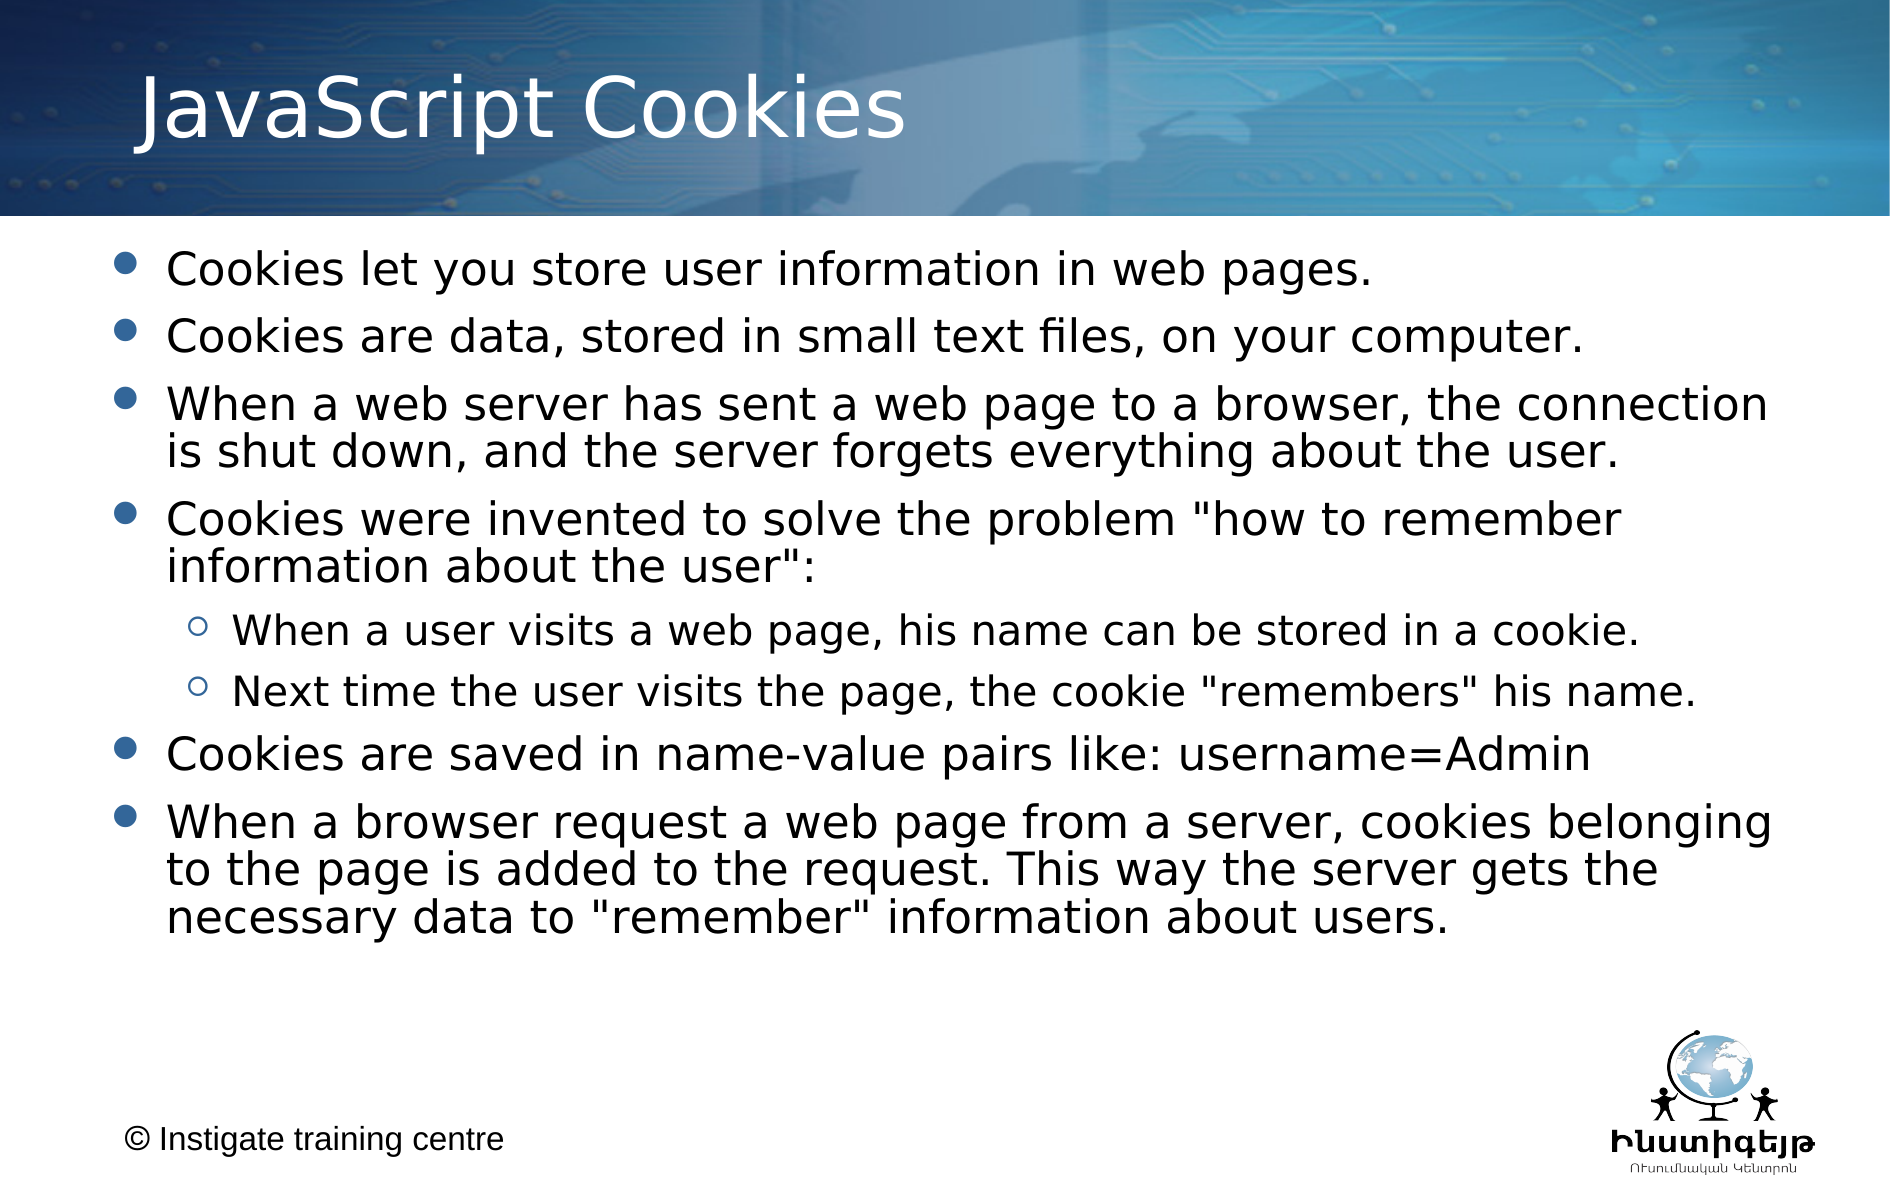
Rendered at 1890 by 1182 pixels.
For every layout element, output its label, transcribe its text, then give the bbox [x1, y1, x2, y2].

text_box JavaScript Cookies [138, 82, 1801, 88]
picture [1612, 1030, 1815, 1175]
picture [0, 0, 1890, 216]
list Cookies let you store user information in web pages. Cookies are data, stored in small text files, on your computer. When a web server has sent a web page to a browser, the connection is shut down, and the server forgets everything about the user. Cookies were invented to solve the problem "how to remember information about the user": When a user visits a web page, his name can be stored in a cookie. Next time the user visits the page, the cookie "remembers" his name. Cookies are saved in name-value pairs like: username=Admin When a browser request a web page from a server, cookies belonging to the page is added to the request. This way the server gets the necessary data to "remember" information about users. [110, 247, 1801, 274]
